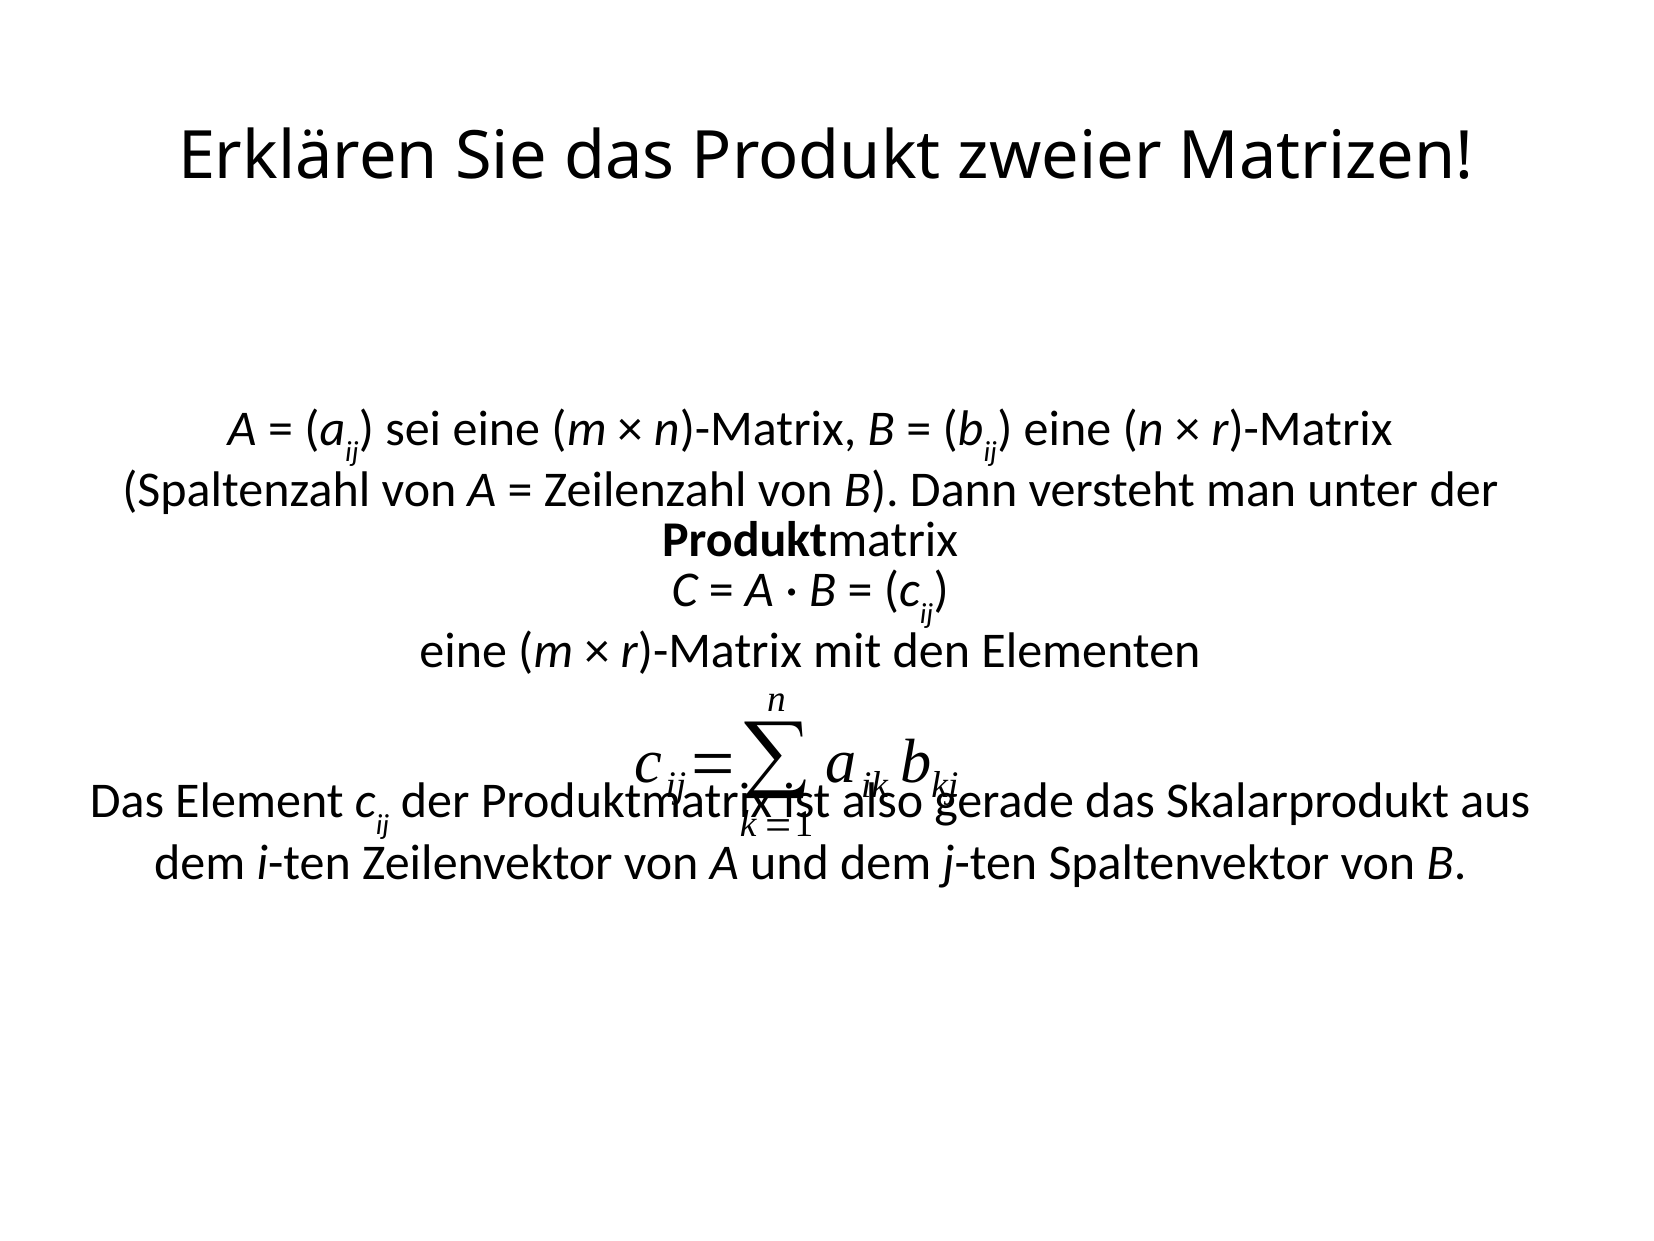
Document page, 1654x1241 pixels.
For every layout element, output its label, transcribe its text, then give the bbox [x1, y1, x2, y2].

chart [618, 676, 976, 848]
subtitle A = (aij) sei eine (m × n)-Matrix, B = (bij) eine (n × r)-Matrix (Spaltenzahl von A = Zeilenzahl von B). Dann versteht man unter der Produktmatrix C = A · B = (cij) eine (m × r)-Matrix mit den Elementen Das Element cij der Produktmatrix ist also gerade das Skalarprodukt aus dem i-ten Zeilenvektor von A und dem j-ten Spaltenvektor von B. [82, 290, 1538, 1010]
title Erklären Sie das Produkt zweier Matrizen! [82, 49, 1571, 257]
